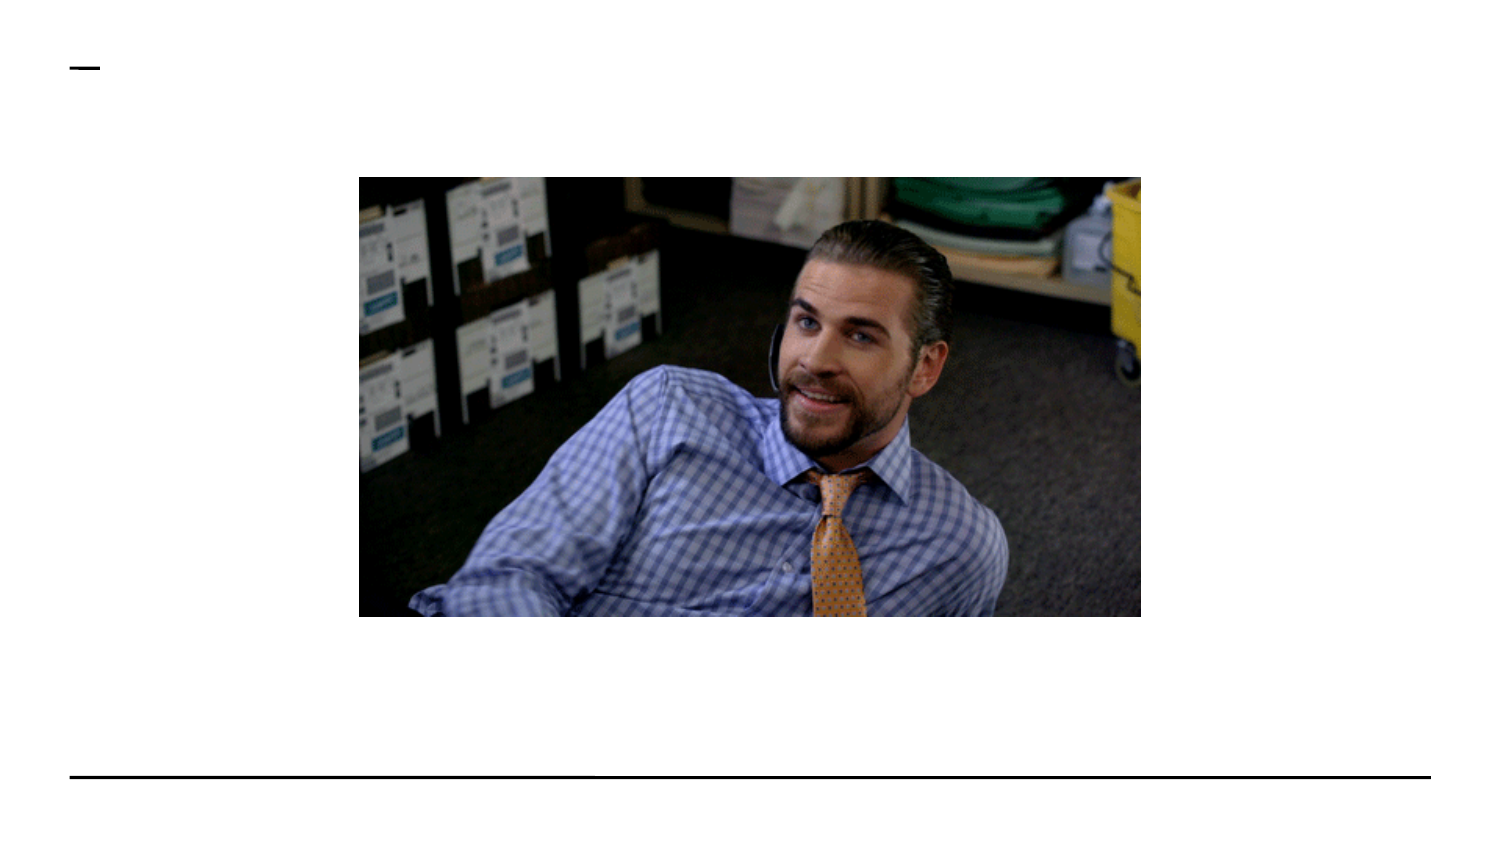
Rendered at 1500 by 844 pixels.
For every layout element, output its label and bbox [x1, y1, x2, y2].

picture [359, 177, 1141, 617]
